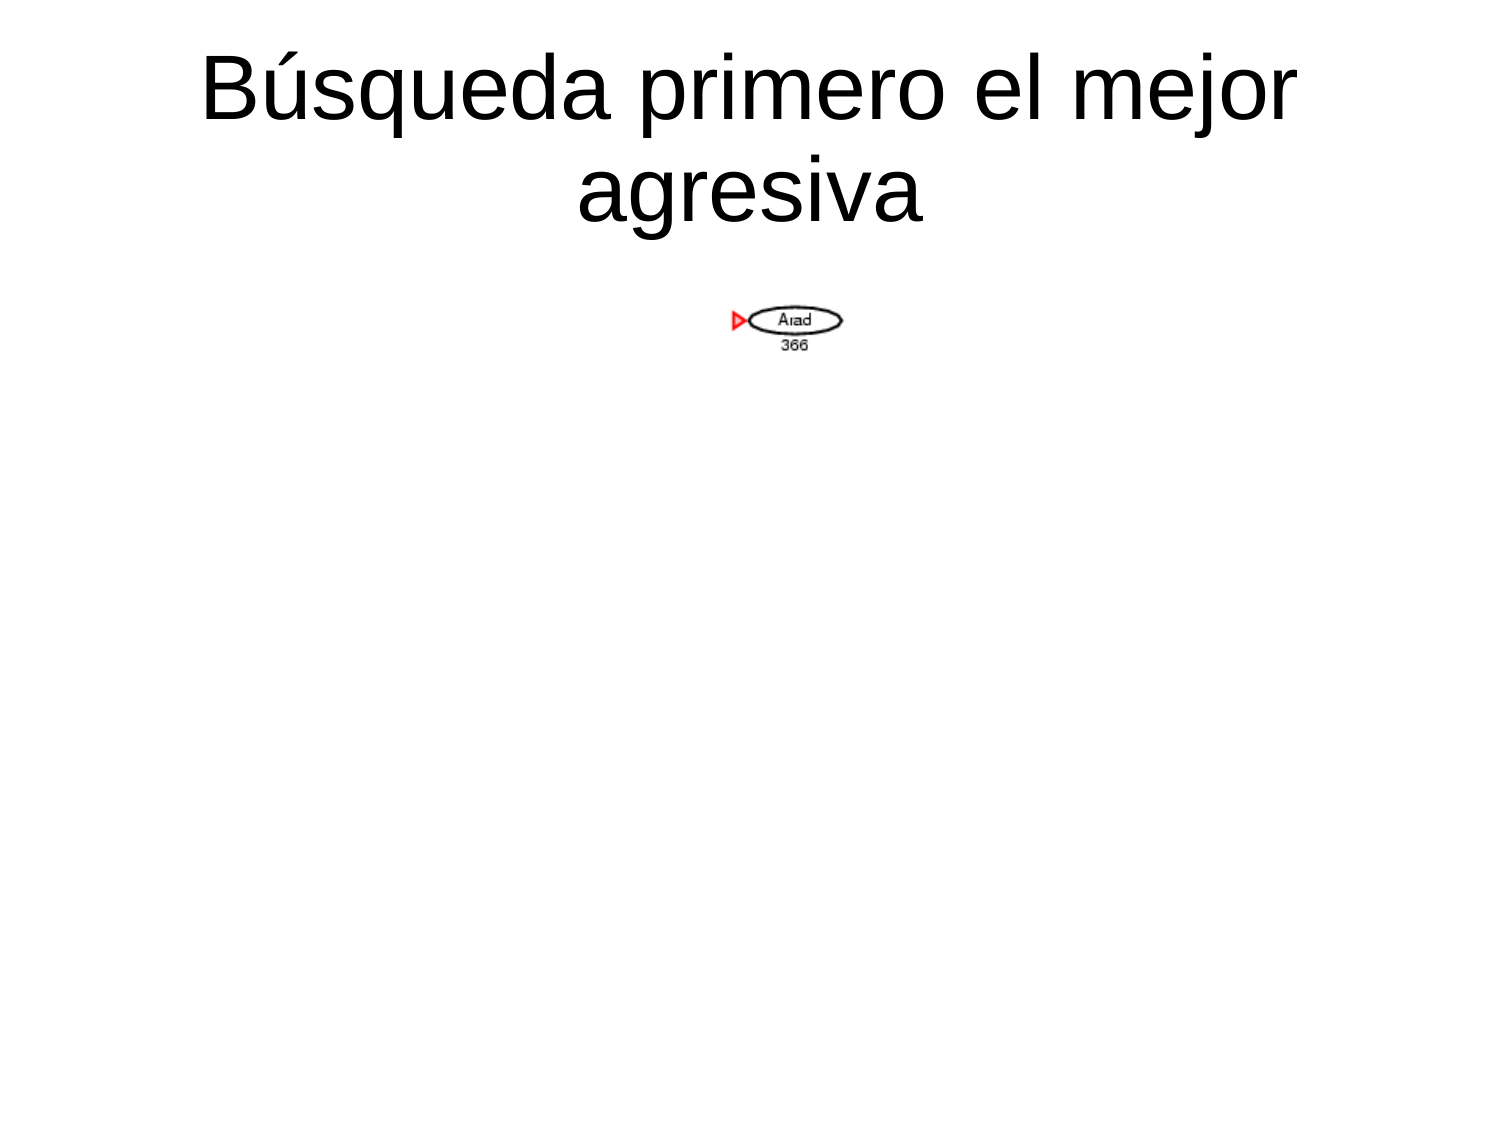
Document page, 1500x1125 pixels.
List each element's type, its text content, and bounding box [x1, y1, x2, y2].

picture [287, 299, 1185, 627]
title Búsqueda primero el mejor agresiva [75, 24, 1426, 254]
